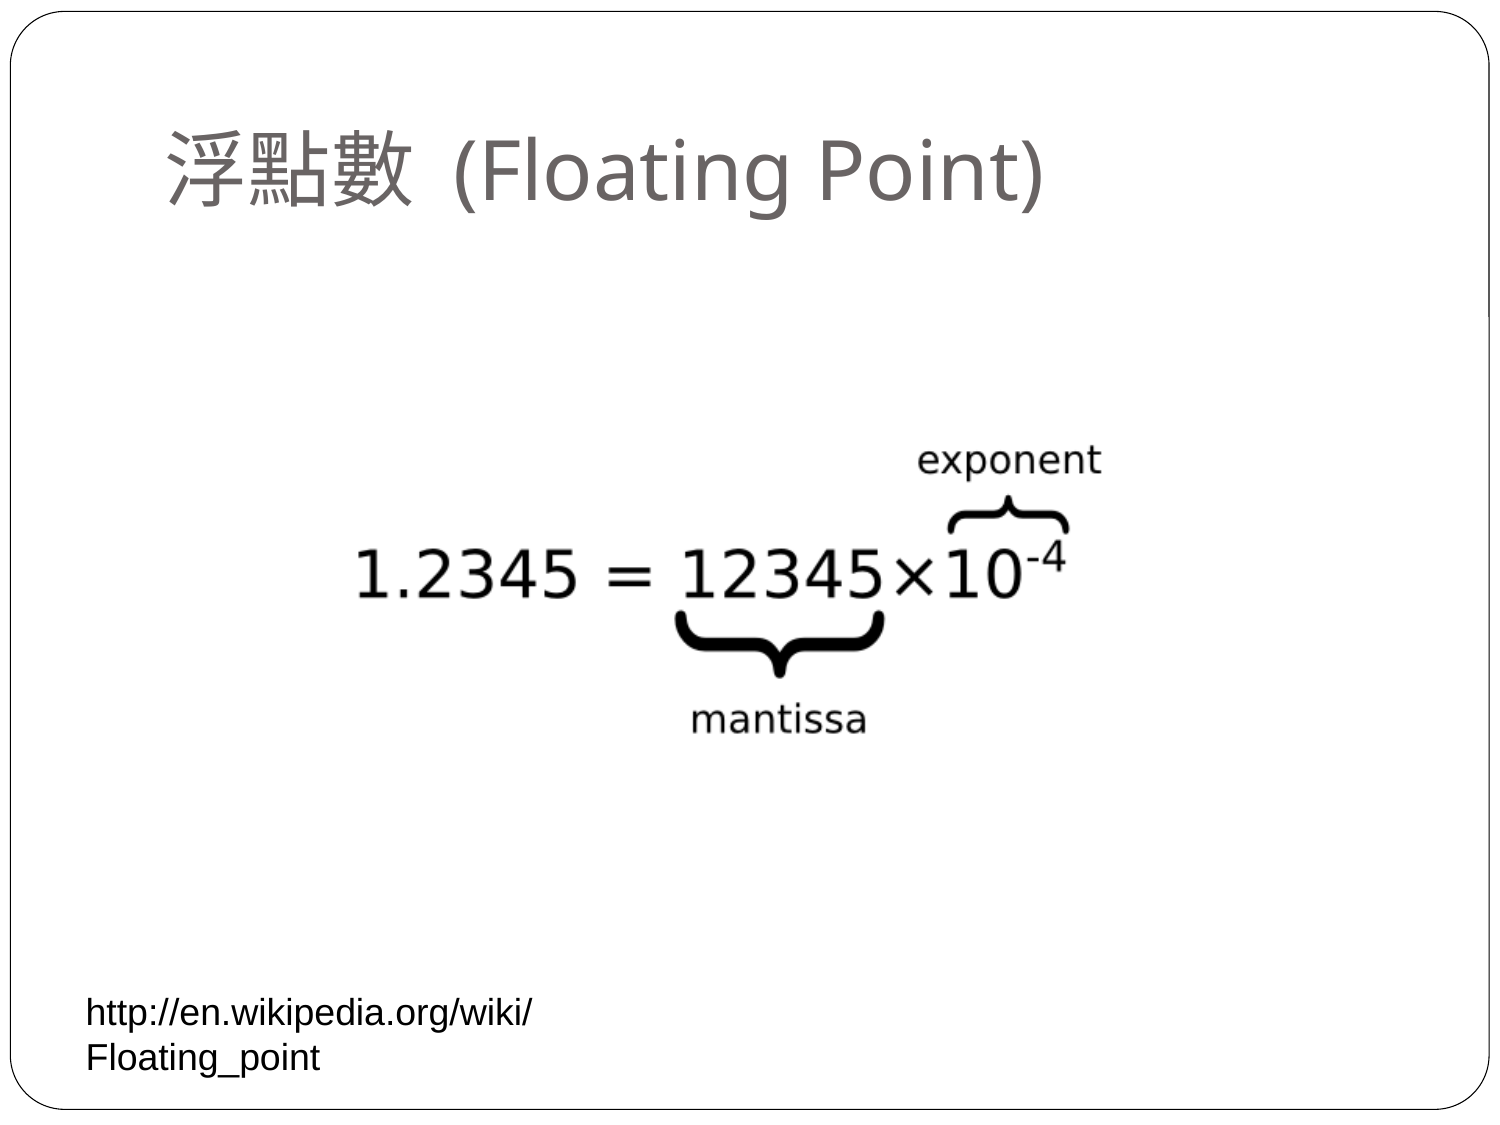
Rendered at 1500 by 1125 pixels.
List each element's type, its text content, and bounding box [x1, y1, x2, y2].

title 浮點數 (Floating Point) [150, 9, 1426, 233]
text_box http://en.wikipedia.org/wiki/Floating_point [70, 980, 782, 1041]
picture [354, 436, 1114, 737]
